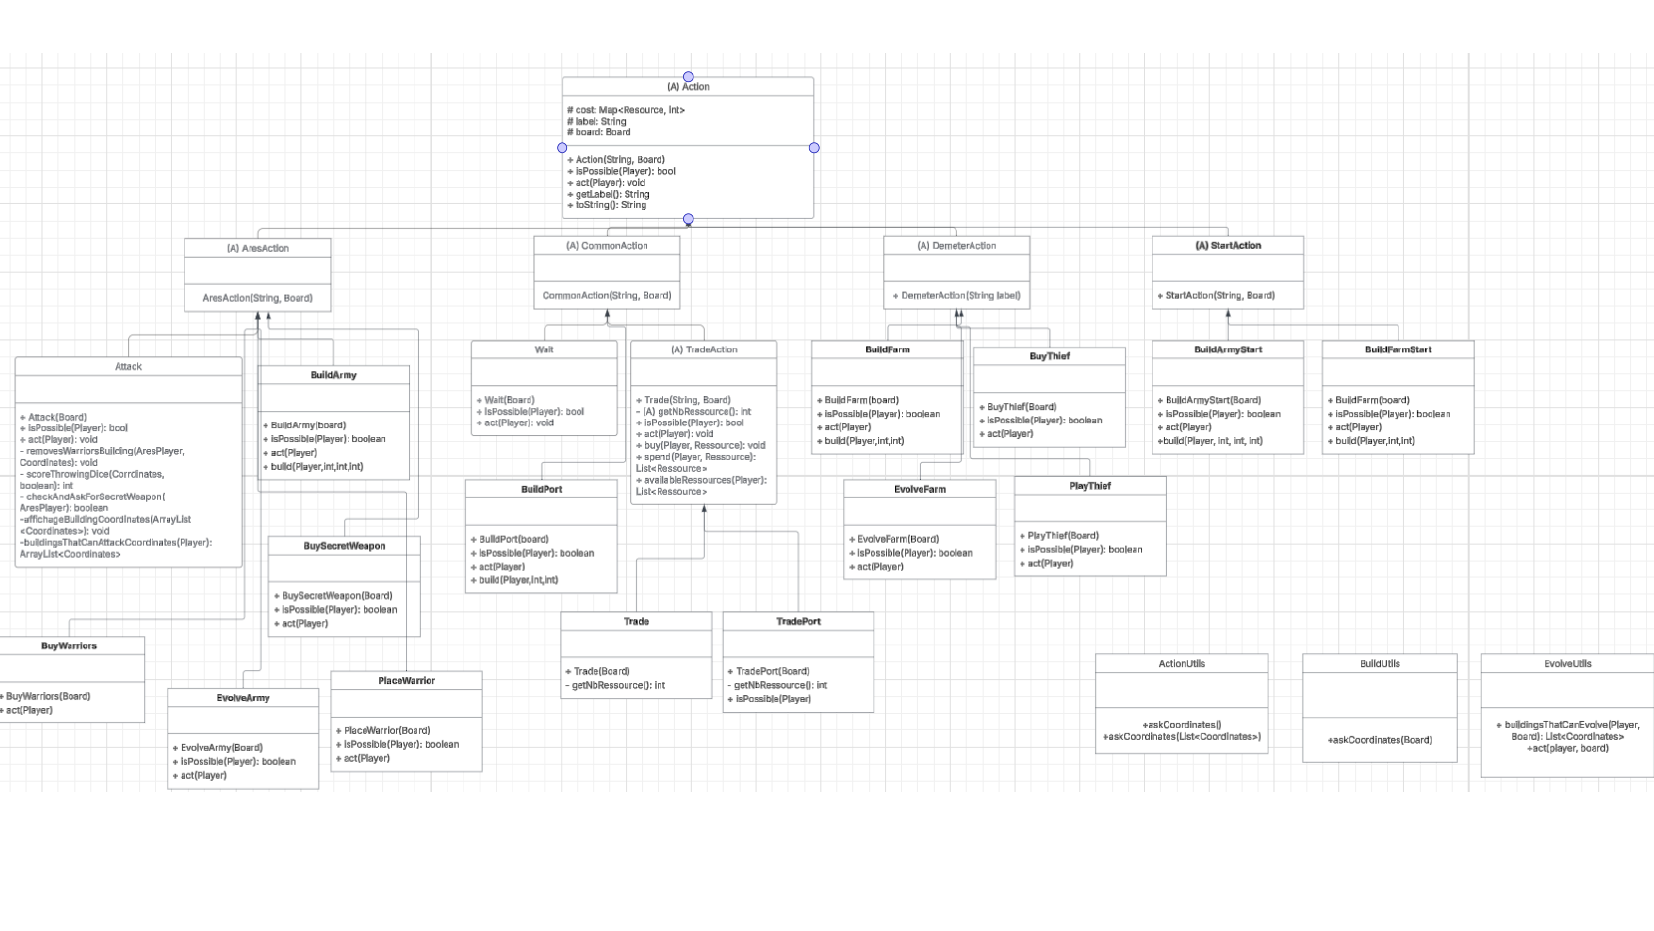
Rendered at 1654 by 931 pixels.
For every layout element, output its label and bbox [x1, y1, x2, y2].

picture [0, 53, 1654, 792]
